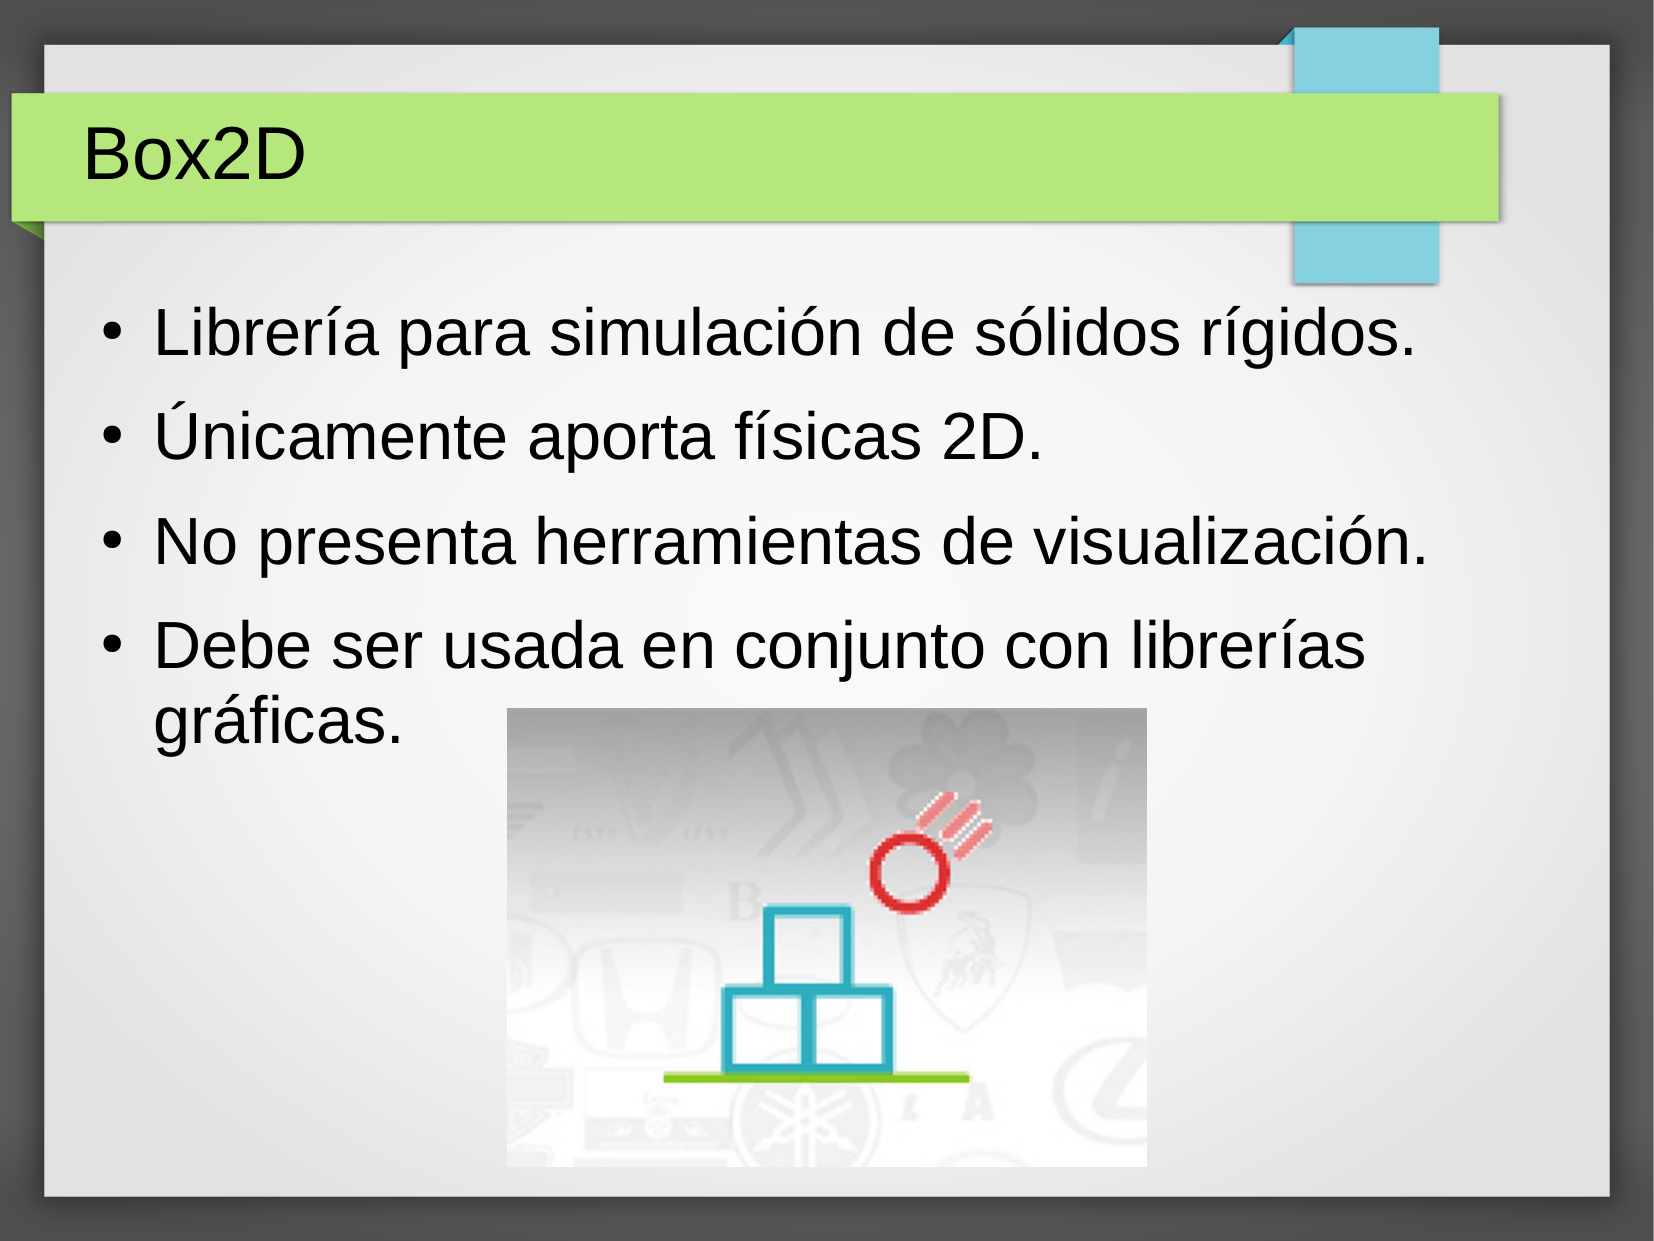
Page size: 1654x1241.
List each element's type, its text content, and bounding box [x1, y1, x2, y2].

title Box2D [82, 94, 1264, 213]
picture [0, 0, 1654, 1241]
list Librería para simulación de sólidos rígidos. Únicamente aporta físicas 2D. No presenta herramientas de visualización. Debe ser usada en conjunto con librerías gráficas. [82, 295, 1571, 1015]
